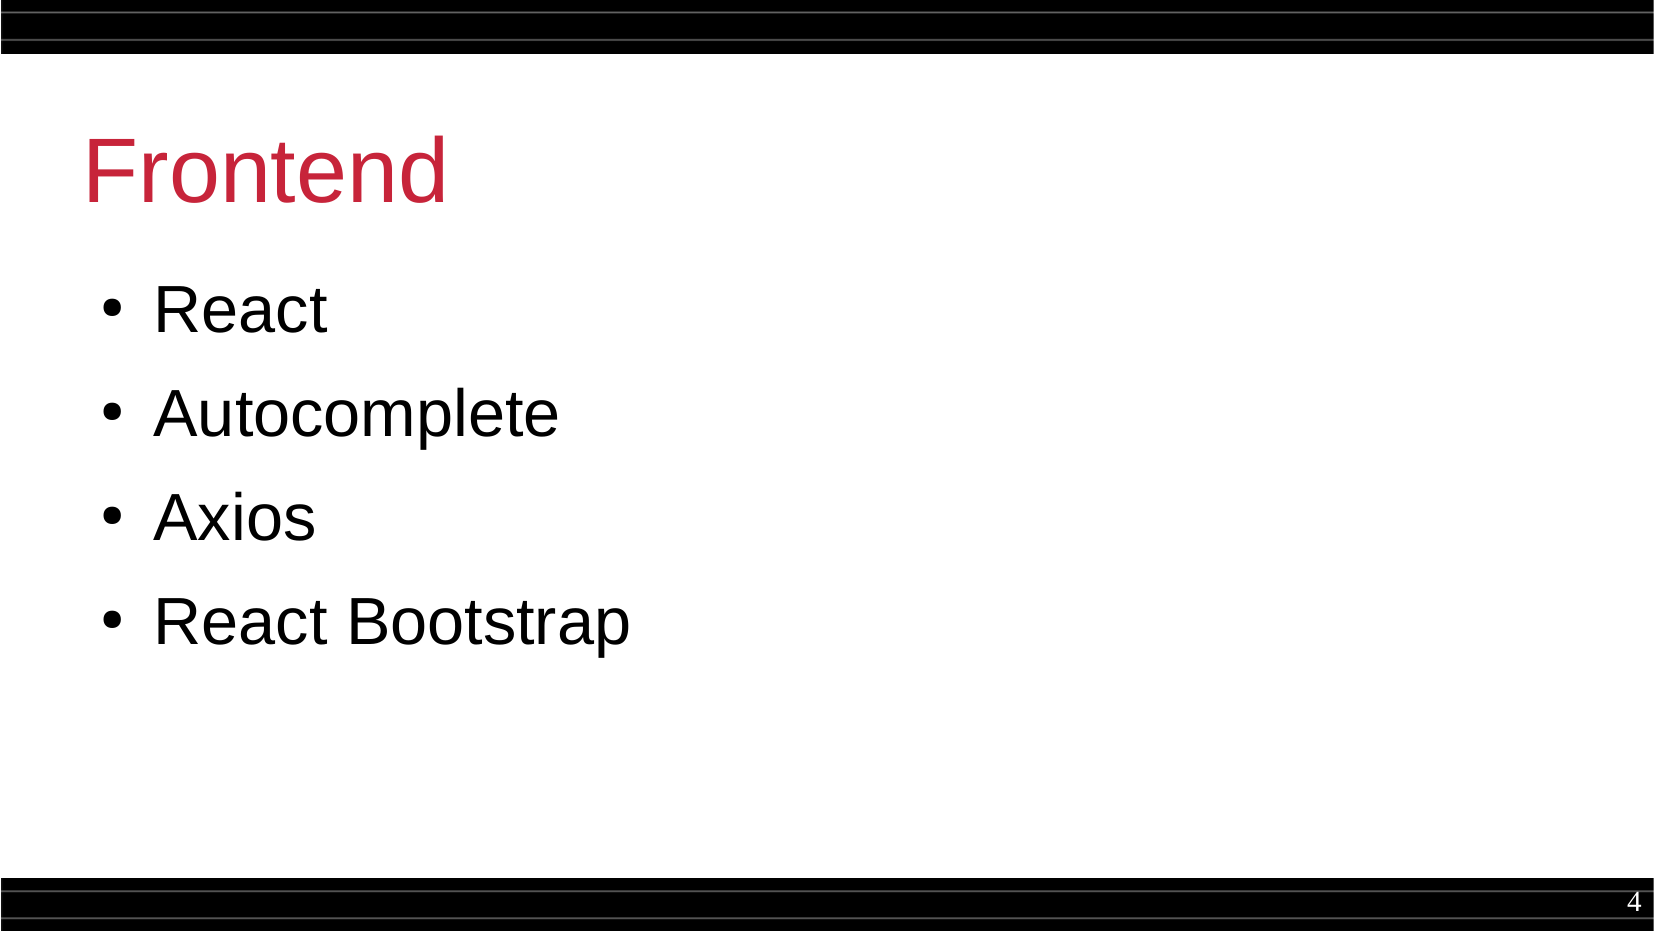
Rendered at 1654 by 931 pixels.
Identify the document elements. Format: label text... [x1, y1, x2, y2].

picture [1, 878, 1654, 931]
picture [1, 0, 1654, 54]
title Frontend [82, 92, 1571, 249]
list React Autocomplete Axios React Bootstrap [82, 271, 1571, 758]
